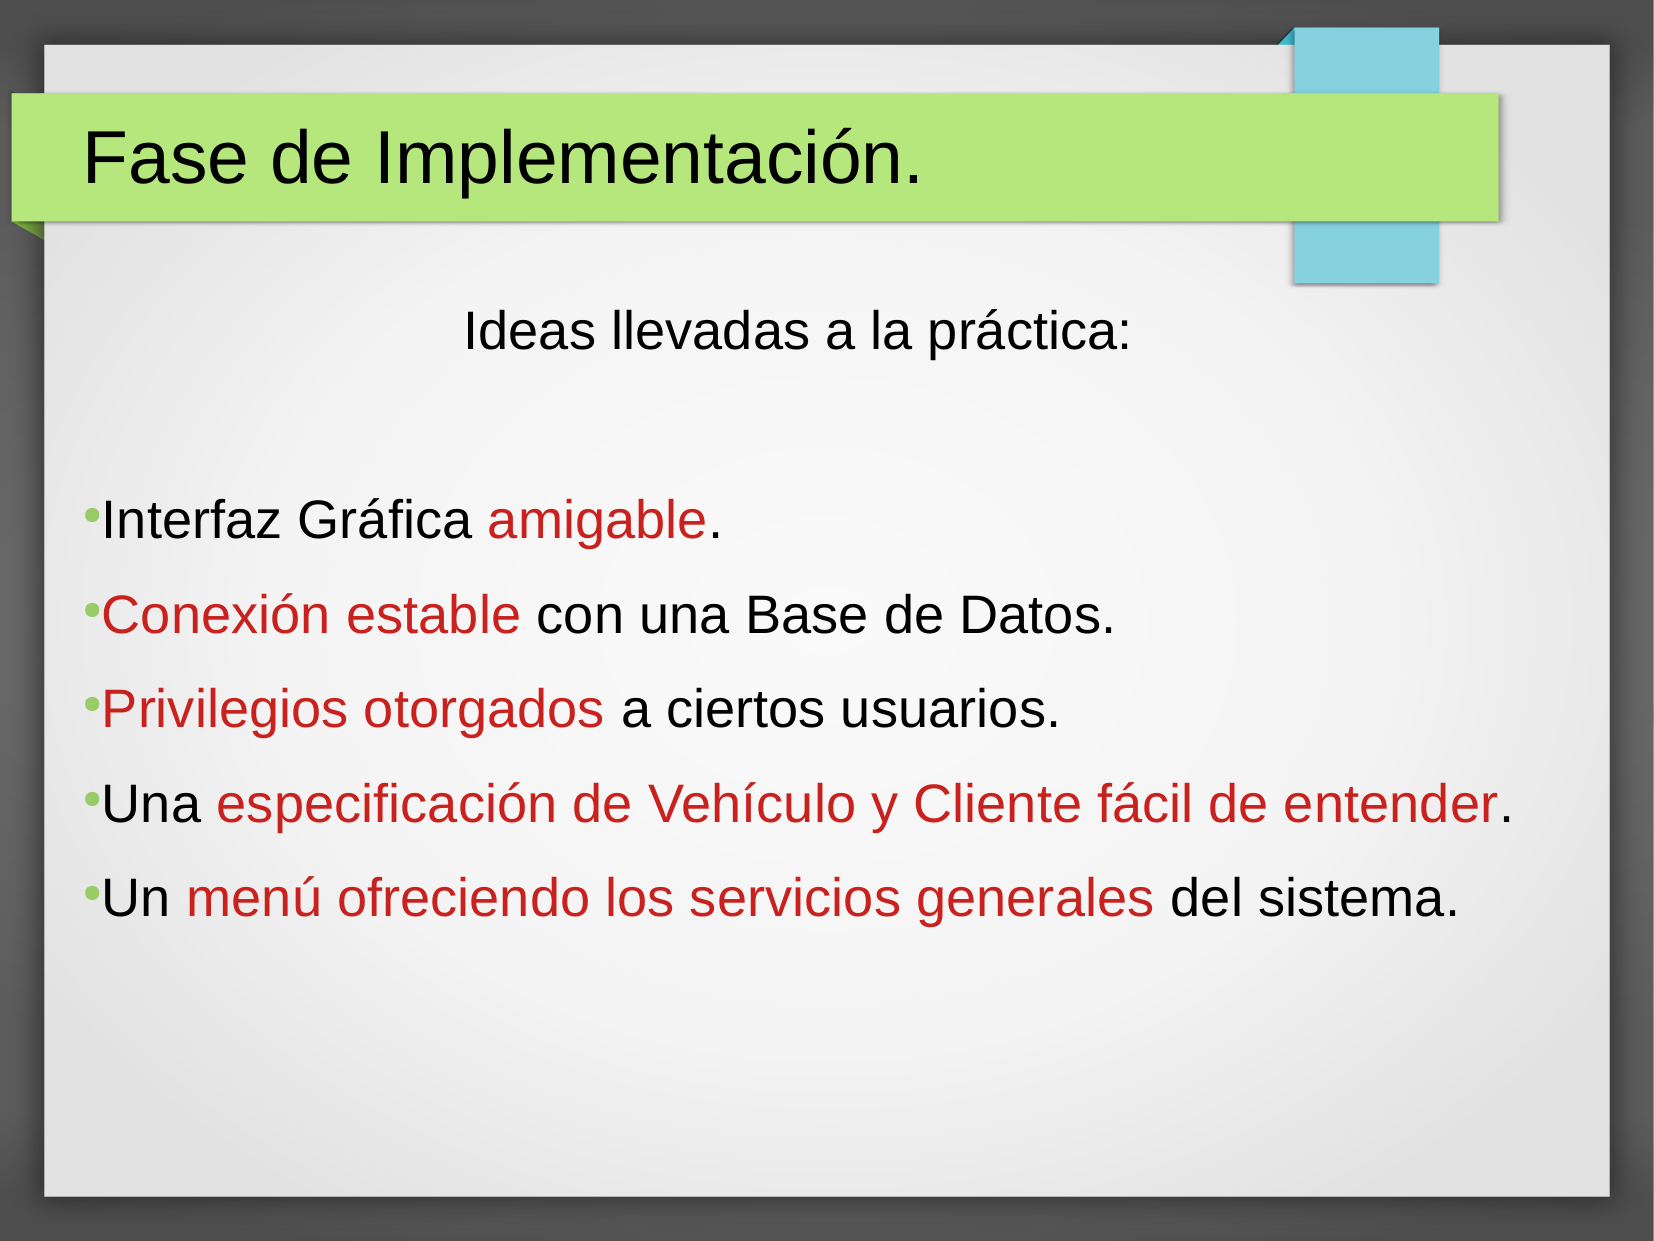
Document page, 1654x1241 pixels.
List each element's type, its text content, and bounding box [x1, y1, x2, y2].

list Ideas llevadas a la práctica: Interfaz Gráfica amigable. Conexión estable con una Base de Datos. Privilegios otorgados a ciertos usuarios. Una especificación de Vehículo y Cliente fácil de entender. Un menú ofreciendo los servicios generales del sistema. [82, 295, 1571, 1015]
title Fase de Implementación. [82, 94, 1264, 213]
